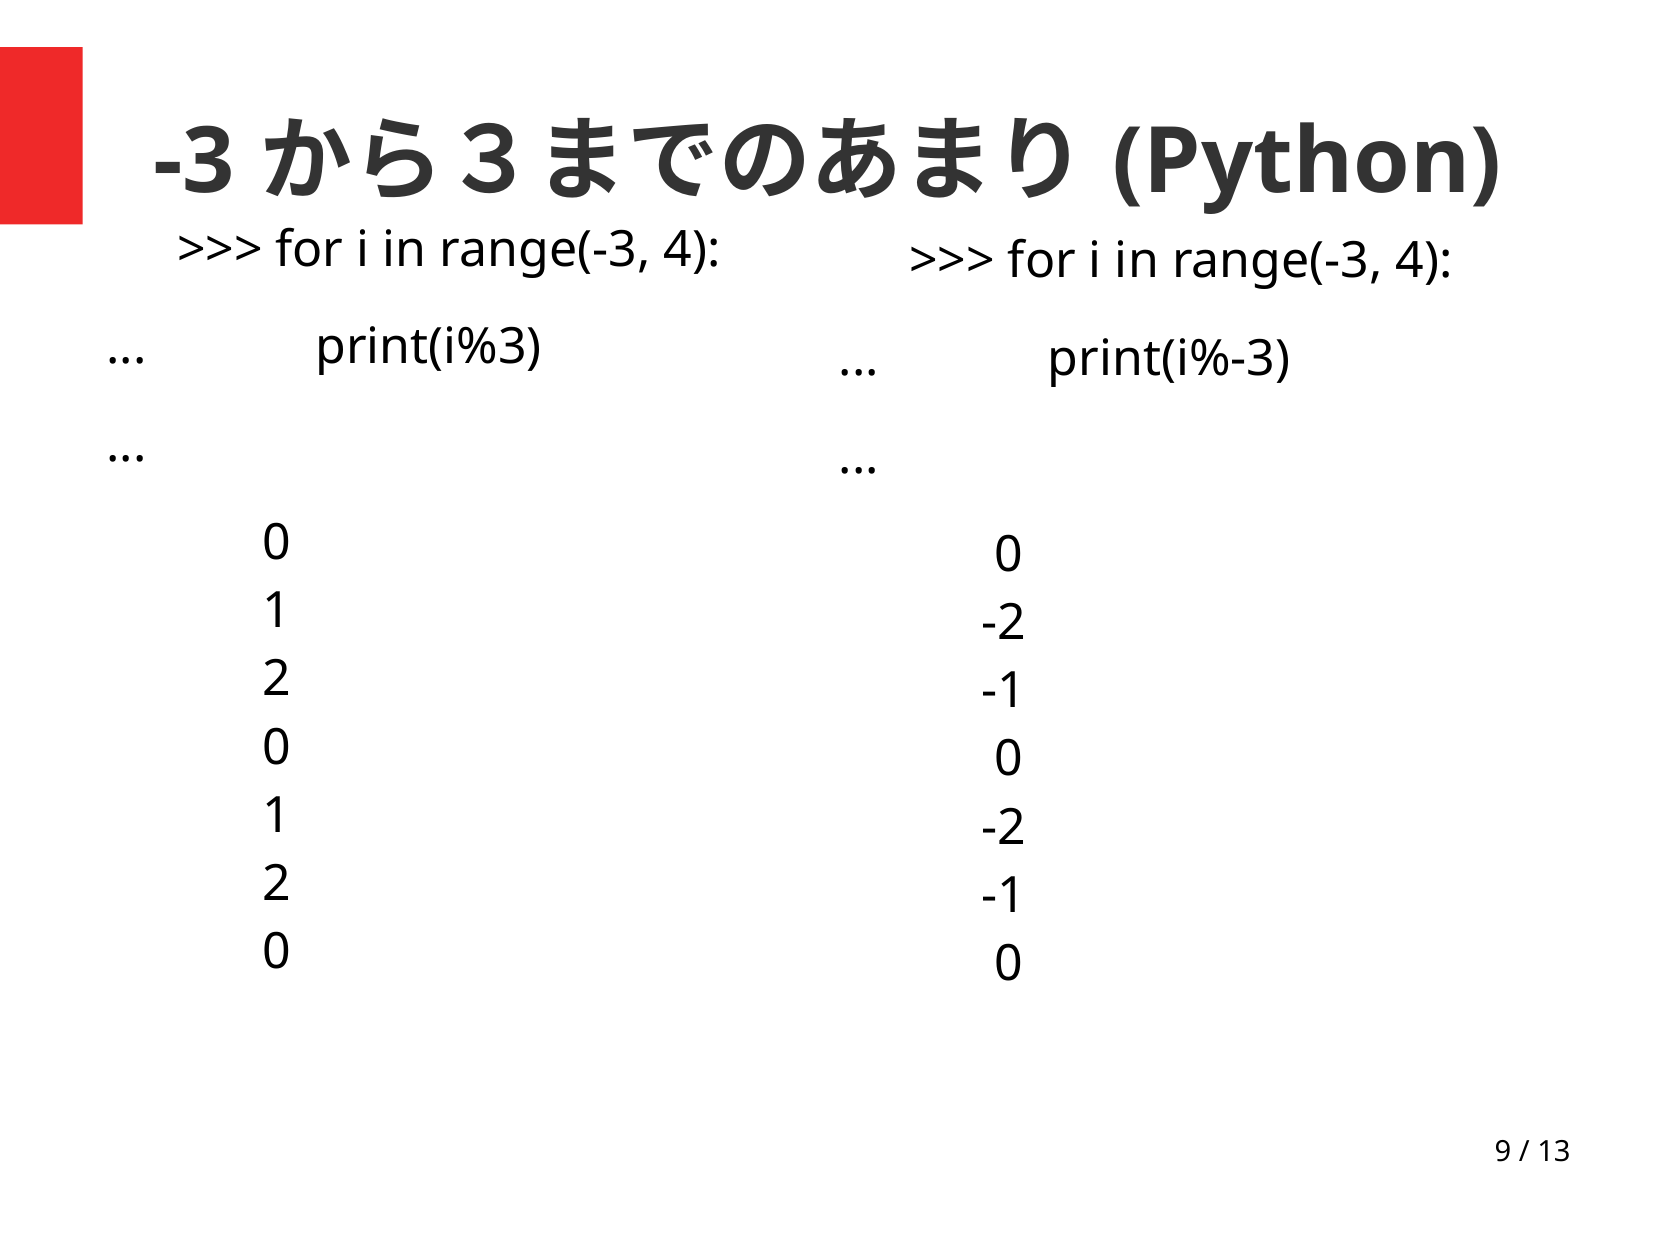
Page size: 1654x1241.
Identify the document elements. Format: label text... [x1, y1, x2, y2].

list >>> for i in range(-3, 4): ... print(i%-3) ... 0 -2 -1 0 -2 -1 0 [838, 224, 1512, 1205]
title -3から３までのあまり(Python) [118, 44, 1630, 262]
list >>> for i in range(-3, 4): ... print(i%3) ... 0 1 2 0 1 2 0 [106, 212, 780, 1205]
